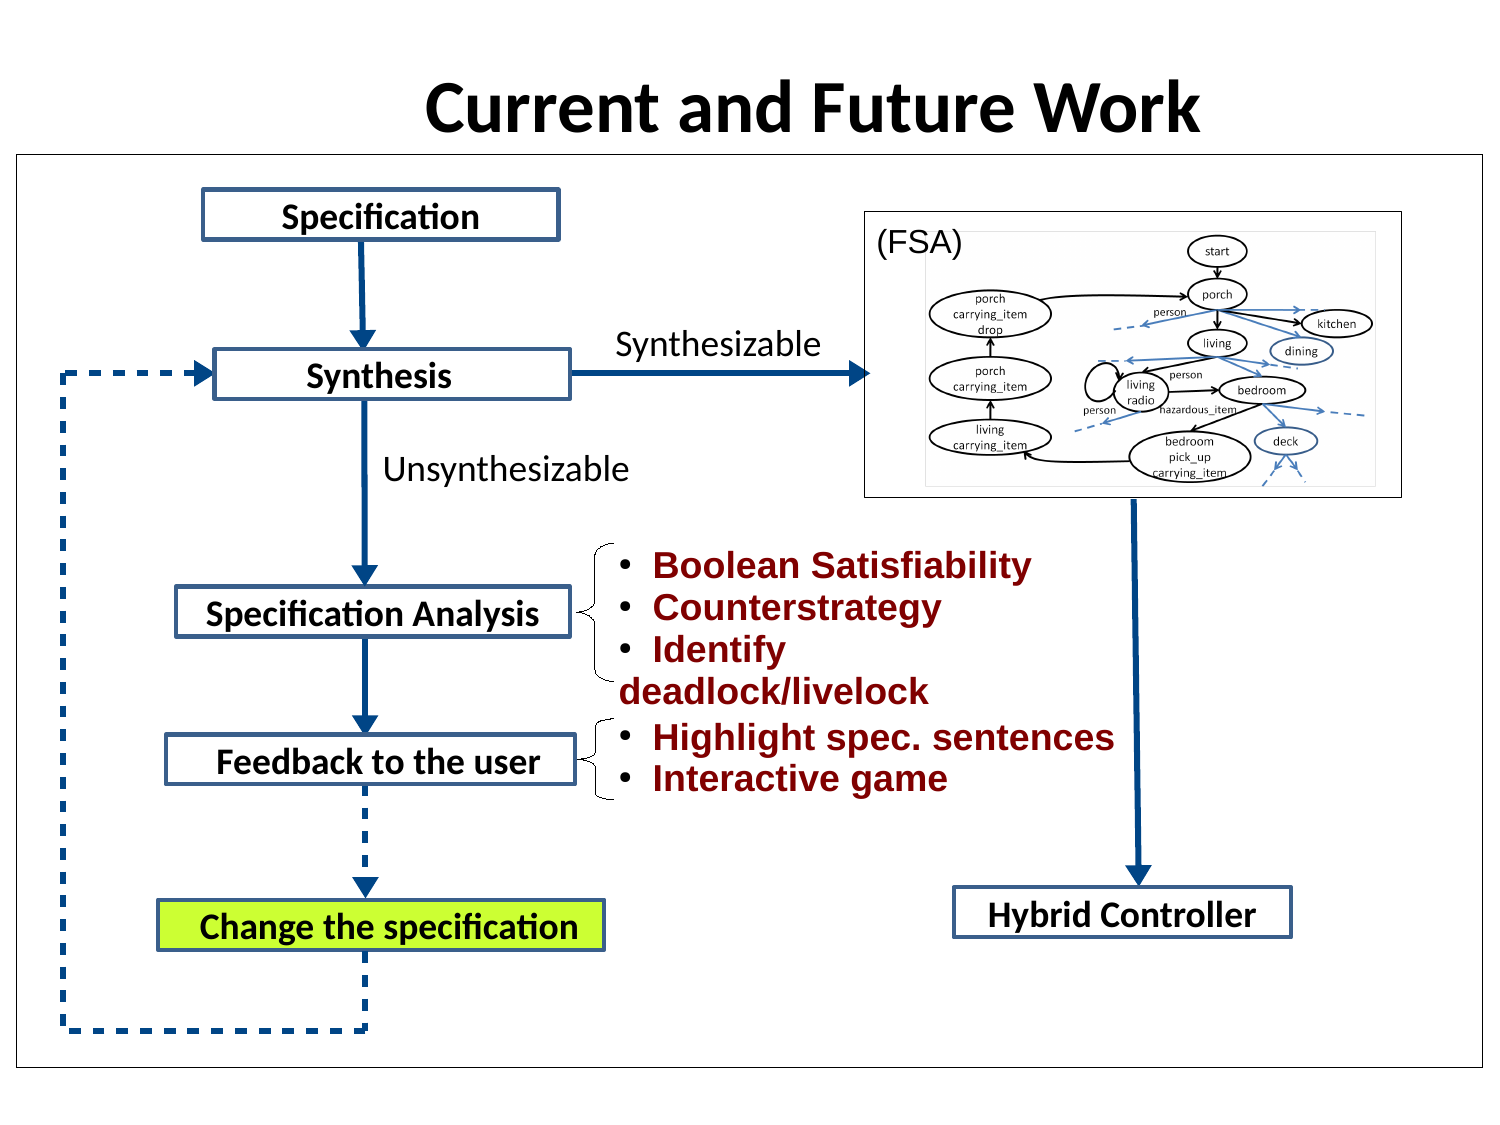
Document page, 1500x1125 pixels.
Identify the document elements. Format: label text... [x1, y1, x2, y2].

text_box Feedback to the user [165, 734, 575, 785]
text_box Boolean Satisfiability Counterstrategy Identify deadlock/livelock [603, 537, 1122, 682]
text_box Synthesizable [600, 311, 837, 372]
text_box Change the specification [157, 899, 605, 950]
picture [925, 231, 1376, 487]
text_box Specification [203, 189, 559, 240]
text_box Highlight spec. sentences Interactive game [603, 708, 1131, 810]
text_box Synthesis [214, 349, 570, 399]
text_box Current and Future Work [410, 49, 1217, 154]
text_box Specification Analysis [175, 586, 570, 637]
text_box [16, 154, 1483, 1068]
text_box Hybrid Controller [953, 887, 1292, 938]
text_box (FSA) [861, 212, 1084, 268]
text_box Unsynthesizable [368, 436, 645, 497]
